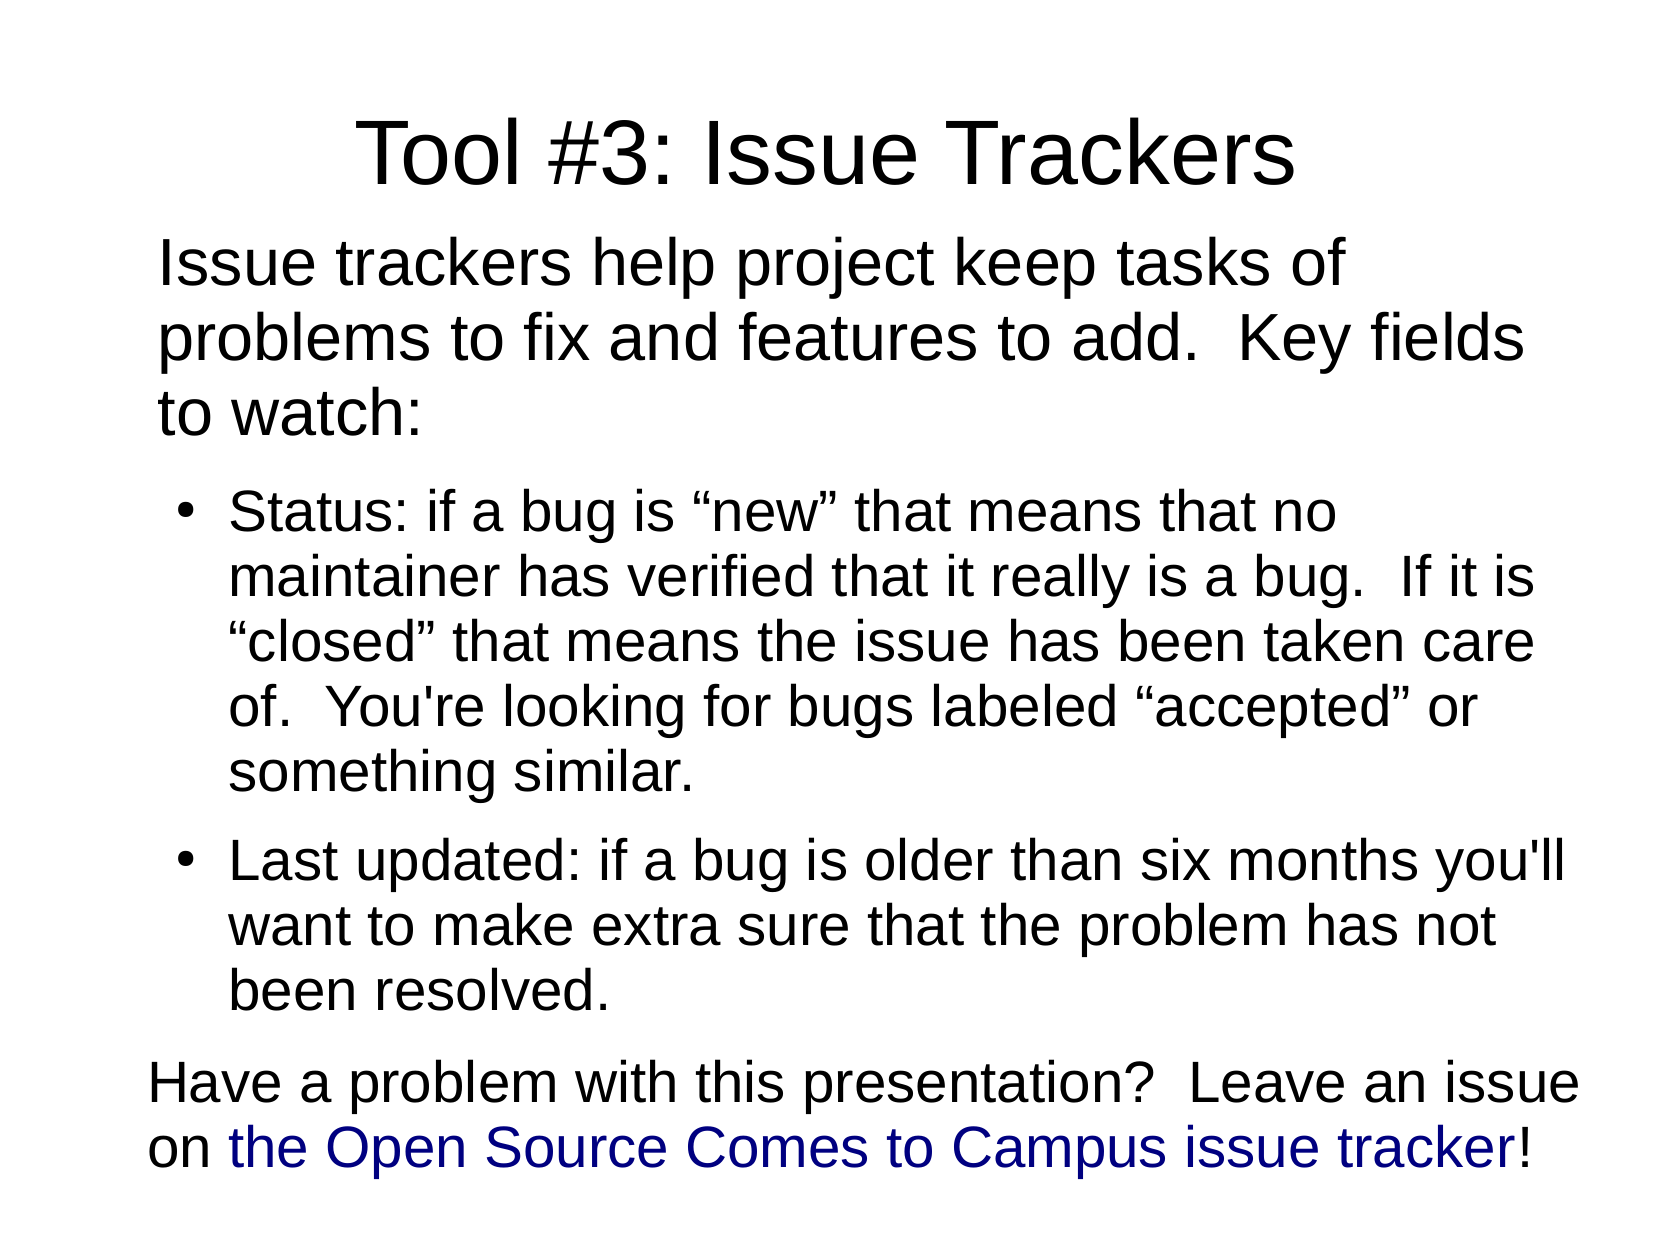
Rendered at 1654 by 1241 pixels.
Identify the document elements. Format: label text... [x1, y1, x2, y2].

list Issue trackers help project keep tasks of problems to fix and features to add. Key fields to watch: Status: if a bug is “new” that means that no maintainer has verified that it really is a bug. If it is “closed” that means the issue has been taken care of. You're looking for bugs labeled “accepted” or something similar. Last updated: if a bug is older than six months you'll want to make extra sure that the problem has not been resolved. [86, 225, 1576, 1050]
title Tool #3: Issue Trackers [82, 49, 1571, 257]
text_box Have a problem with this presentation? Leave an issue on the Open Source Comes to Campus issue tracker! [5, 1050, 1613, 1181]
